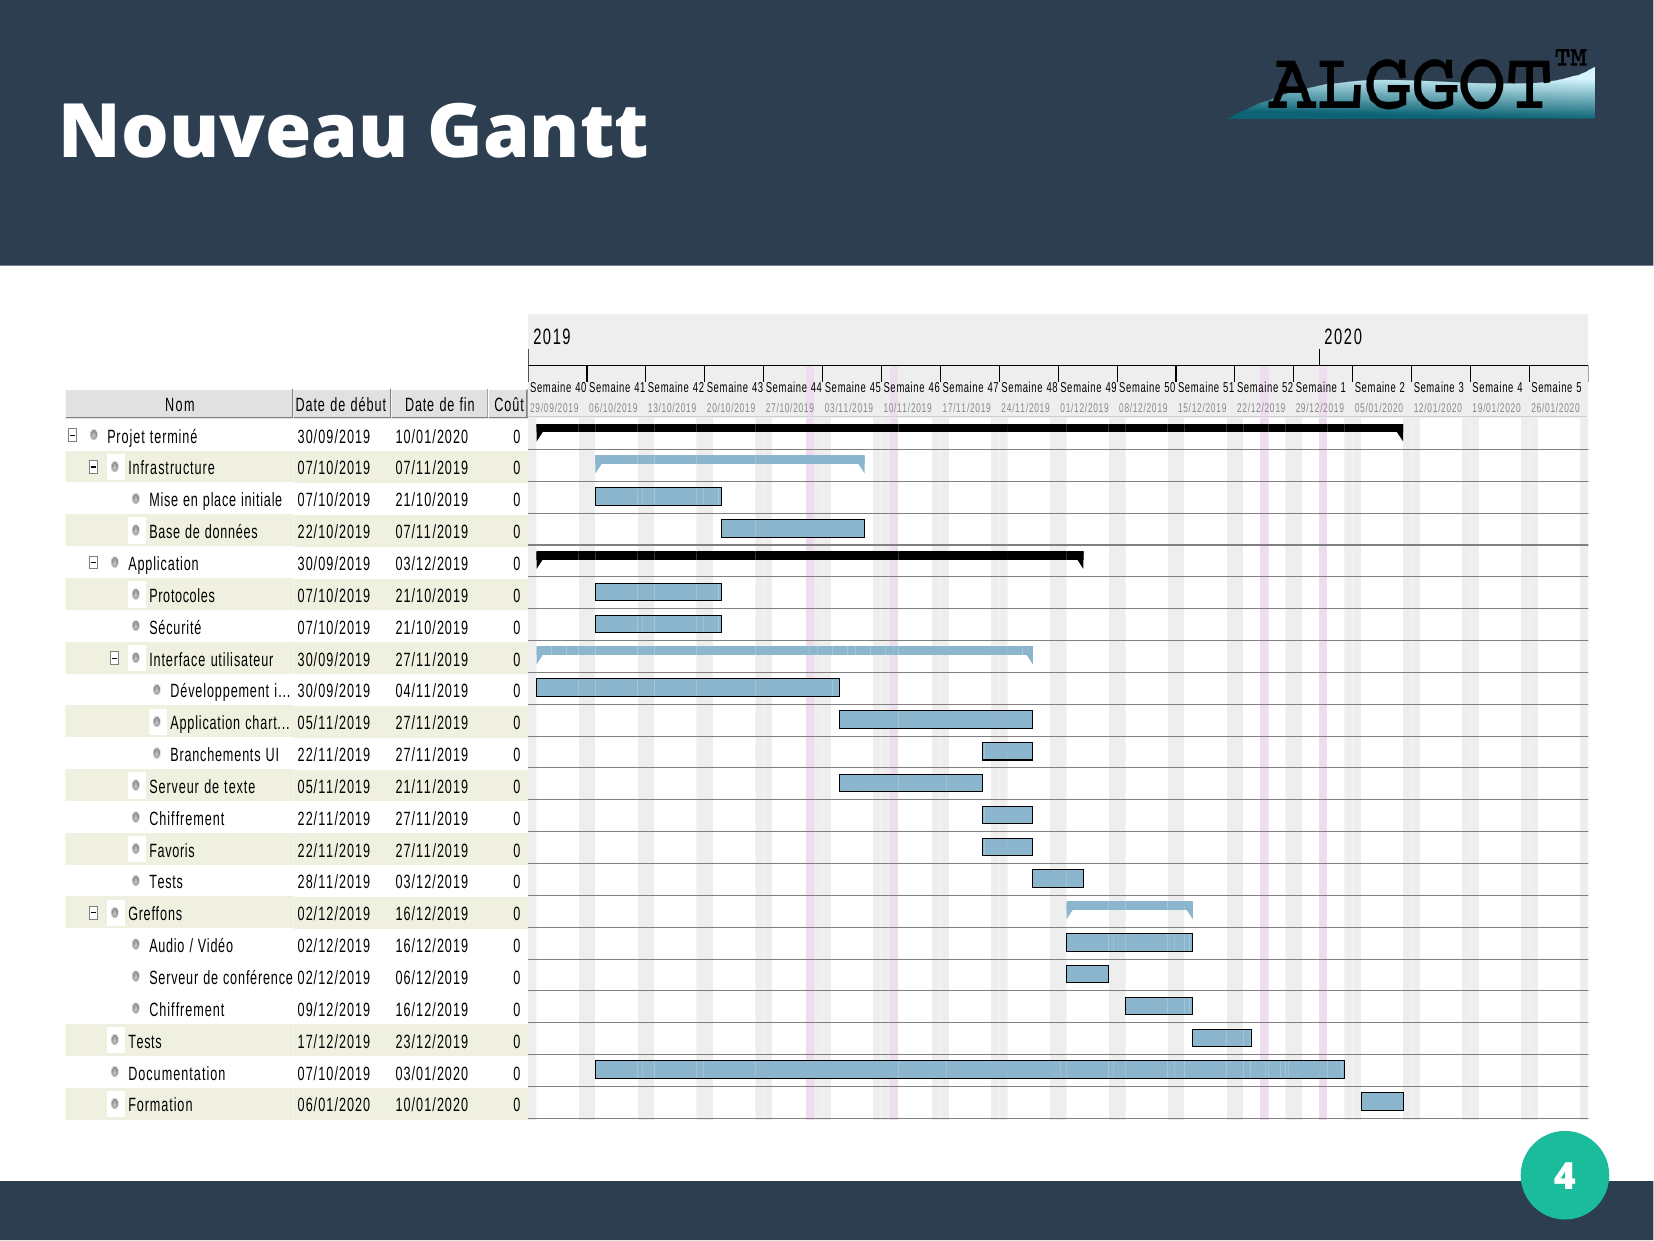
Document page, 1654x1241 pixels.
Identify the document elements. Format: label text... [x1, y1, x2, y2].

title Nouveau Gantt [59, 49, 1227, 207]
picture [59, 295, 1595, 1152]
picture [1227, 49, 1595, 119]
